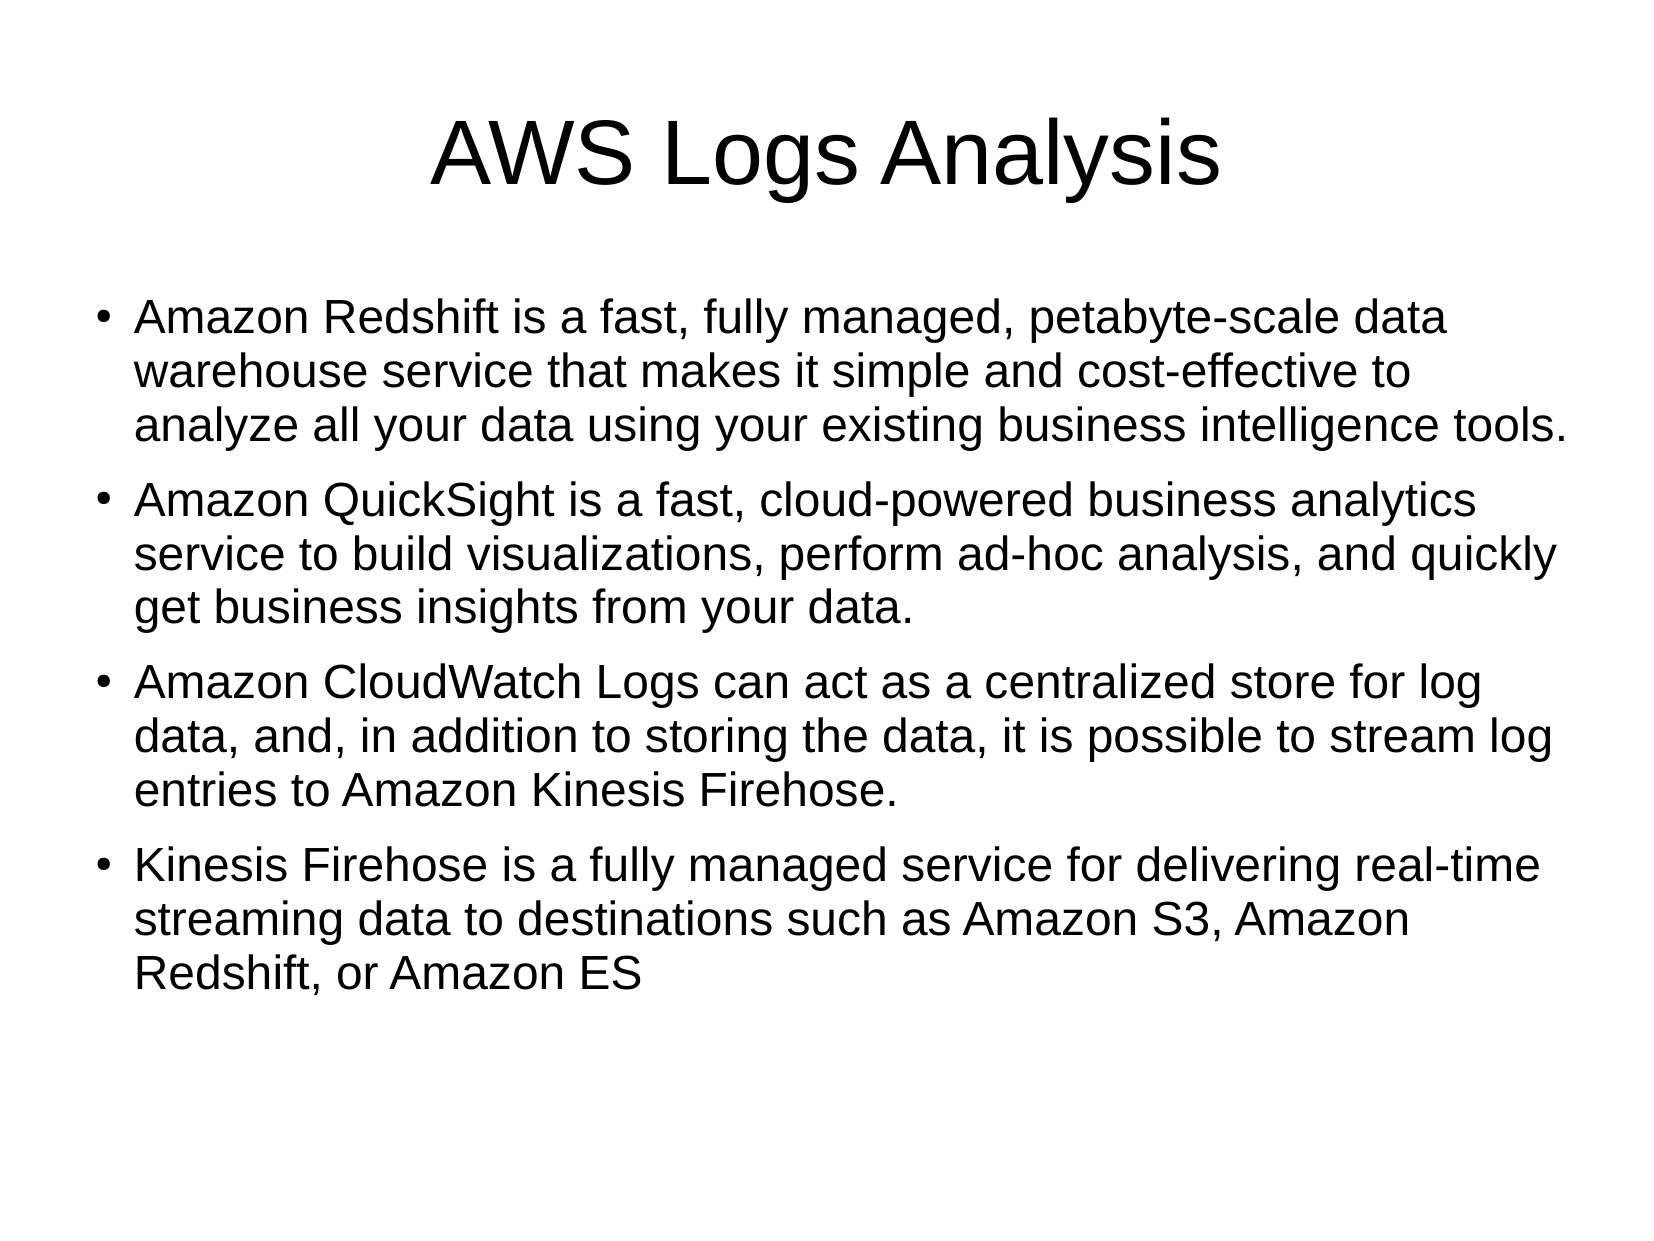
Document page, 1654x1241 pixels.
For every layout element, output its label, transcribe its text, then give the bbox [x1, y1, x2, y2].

title AWS Logs Analysis [82, 49, 1571, 257]
list Amazon Redshift is a fast, fully managed, petabyte-scale data warehouse service that makes it simple and cost-effective to analyze all your data using your existing business intelligence tools. Amazon QuickSight is a fast, cloud-powered business analytics service to build visualizations, perform ad-hoc analysis, and quickly get business insights from your data. Amazon CloudWatch Logs can act as a centralized store for log data, and, in addition to storing the data, it is possible to stream log entries to Amazon Kinesis Firehose. Kinesis Firehose is a fully managed service for delivering real-time streaming data to destinations such as Amazon S3, Amazon Redshift, or Amazon ES [82, 290, 1571, 1010]
